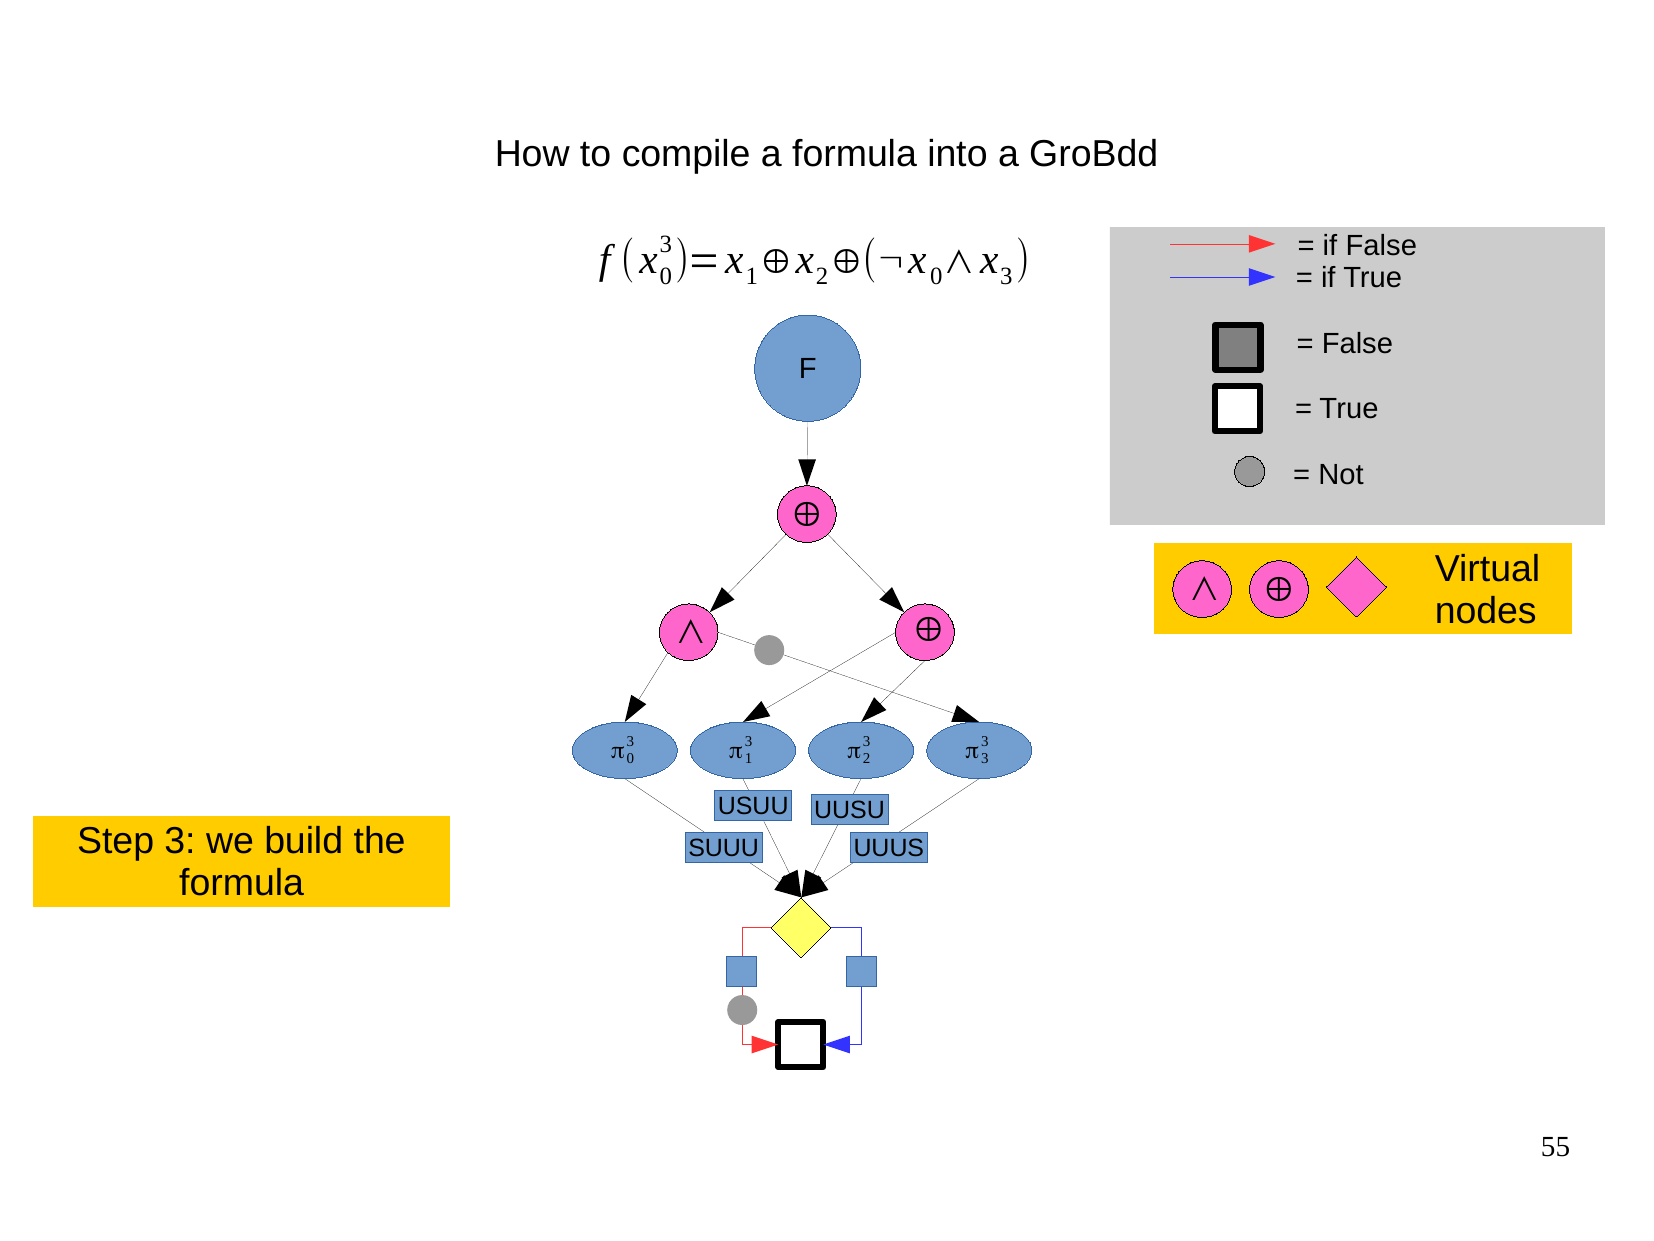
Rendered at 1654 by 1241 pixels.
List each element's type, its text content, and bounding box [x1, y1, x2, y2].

text_box [1154, 543, 1420, 634]
text_box [771, 897, 831, 958]
text_box = if False = if True = False = True = Not [1109, 227, 1605, 525]
text_box USUU [714, 790, 792, 821]
text_box [778, 1022, 824, 1068]
text_box UUUS [850, 832, 928, 863]
chart [959, 731, 995, 767]
title How to compile a formula into a GroBdd [82, 49, 1571, 257]
text_box [659, 612, 668, 652]
text_box [726, 956, 757, 987]
chart [1181, 563, 1229, 610]
text_box F [754, 315, 861, 422]
text_box [926, 722, 1032, 779]
chart [722, 731, 759, 767]
text_box [1234, 456, 1265, 487]
text_box Step 3: we build the formula [33, 816, 450, 907]
chart [782, 488, 830, 535]
text_box [690, 722, 796, 779]
text_box [572, 722, 678, 779]
chart [604, 731, 641, 767]
text_box [754, 635, 785, 666]
text_box Virtual nodes [1420, 540, 1571, 639]
text_box SUUU [685, 832, 763, 863]
text_box [727, 995, 758, 1026]
text_box [808, 722, 914, 779]
text_box [1215, 324, 1261, 370]
chart [841, 731, 877, 767]
text_box [1215, 386, 1261, 432]
text_box UUSU [811, 794, 889, 825]
chart [904, 603, 952, 651]
text_box [668, 653, 709, 661]
text_box [846, 956, 877, 987]
text_box [830, 496, 837, 532]
text_box [787, 535, 827, 543]
chart [668, 606, 716, 653]
text_box [895, 613, 947, 661]
chart [590, 257, 1036, 289]
text_box [777, 499, 782, 530]
chart [1254, 563, 1302, 610]
